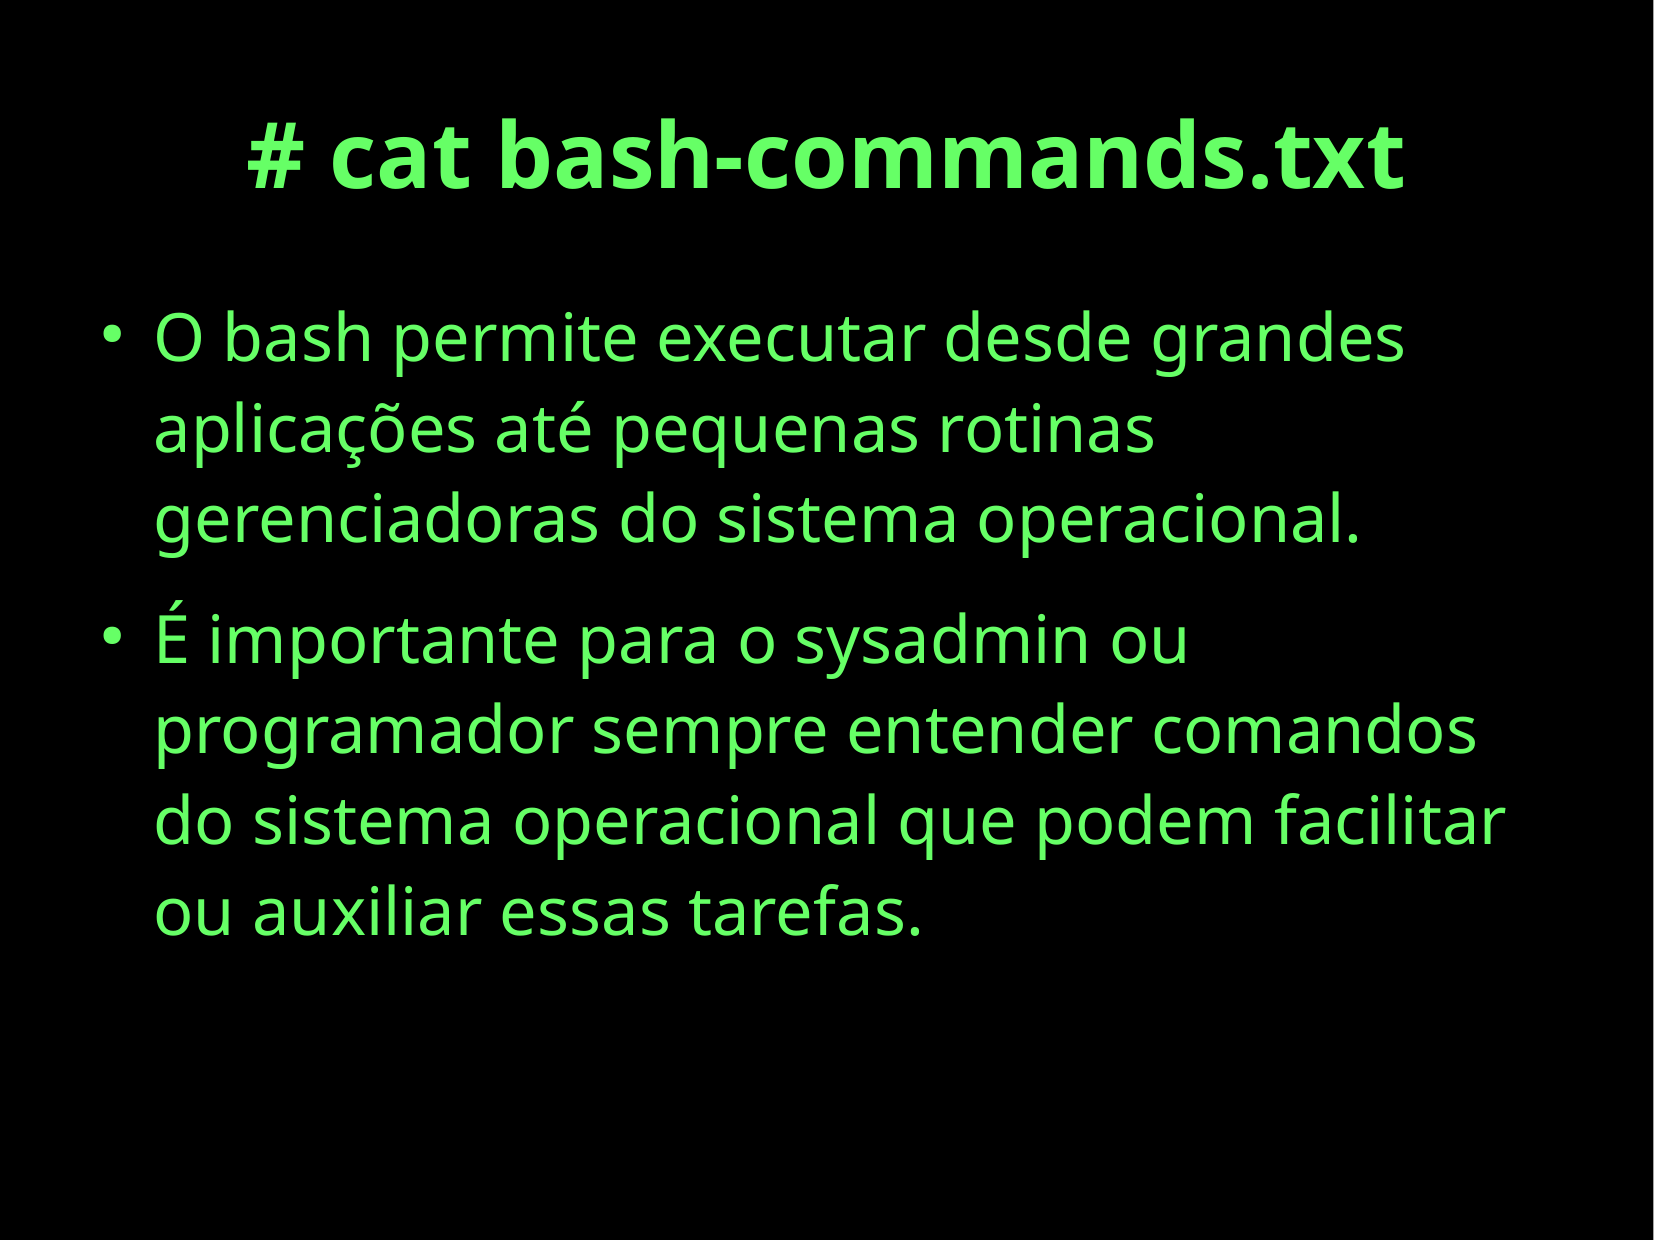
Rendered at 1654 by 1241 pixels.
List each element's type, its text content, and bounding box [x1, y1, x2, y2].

title # cat bash-commands.txt [82, 49, 1571, 257]
list O bash permite executar desde grandes aplicações até pequenas rotinas gerenciadoras do sistema operacional. É importante para o sysadmin ou programador sempre entender comandos do sistema operacional que podem facilitar ou auxiliar essas tarefas. [82, 290, 1571, 1010]
